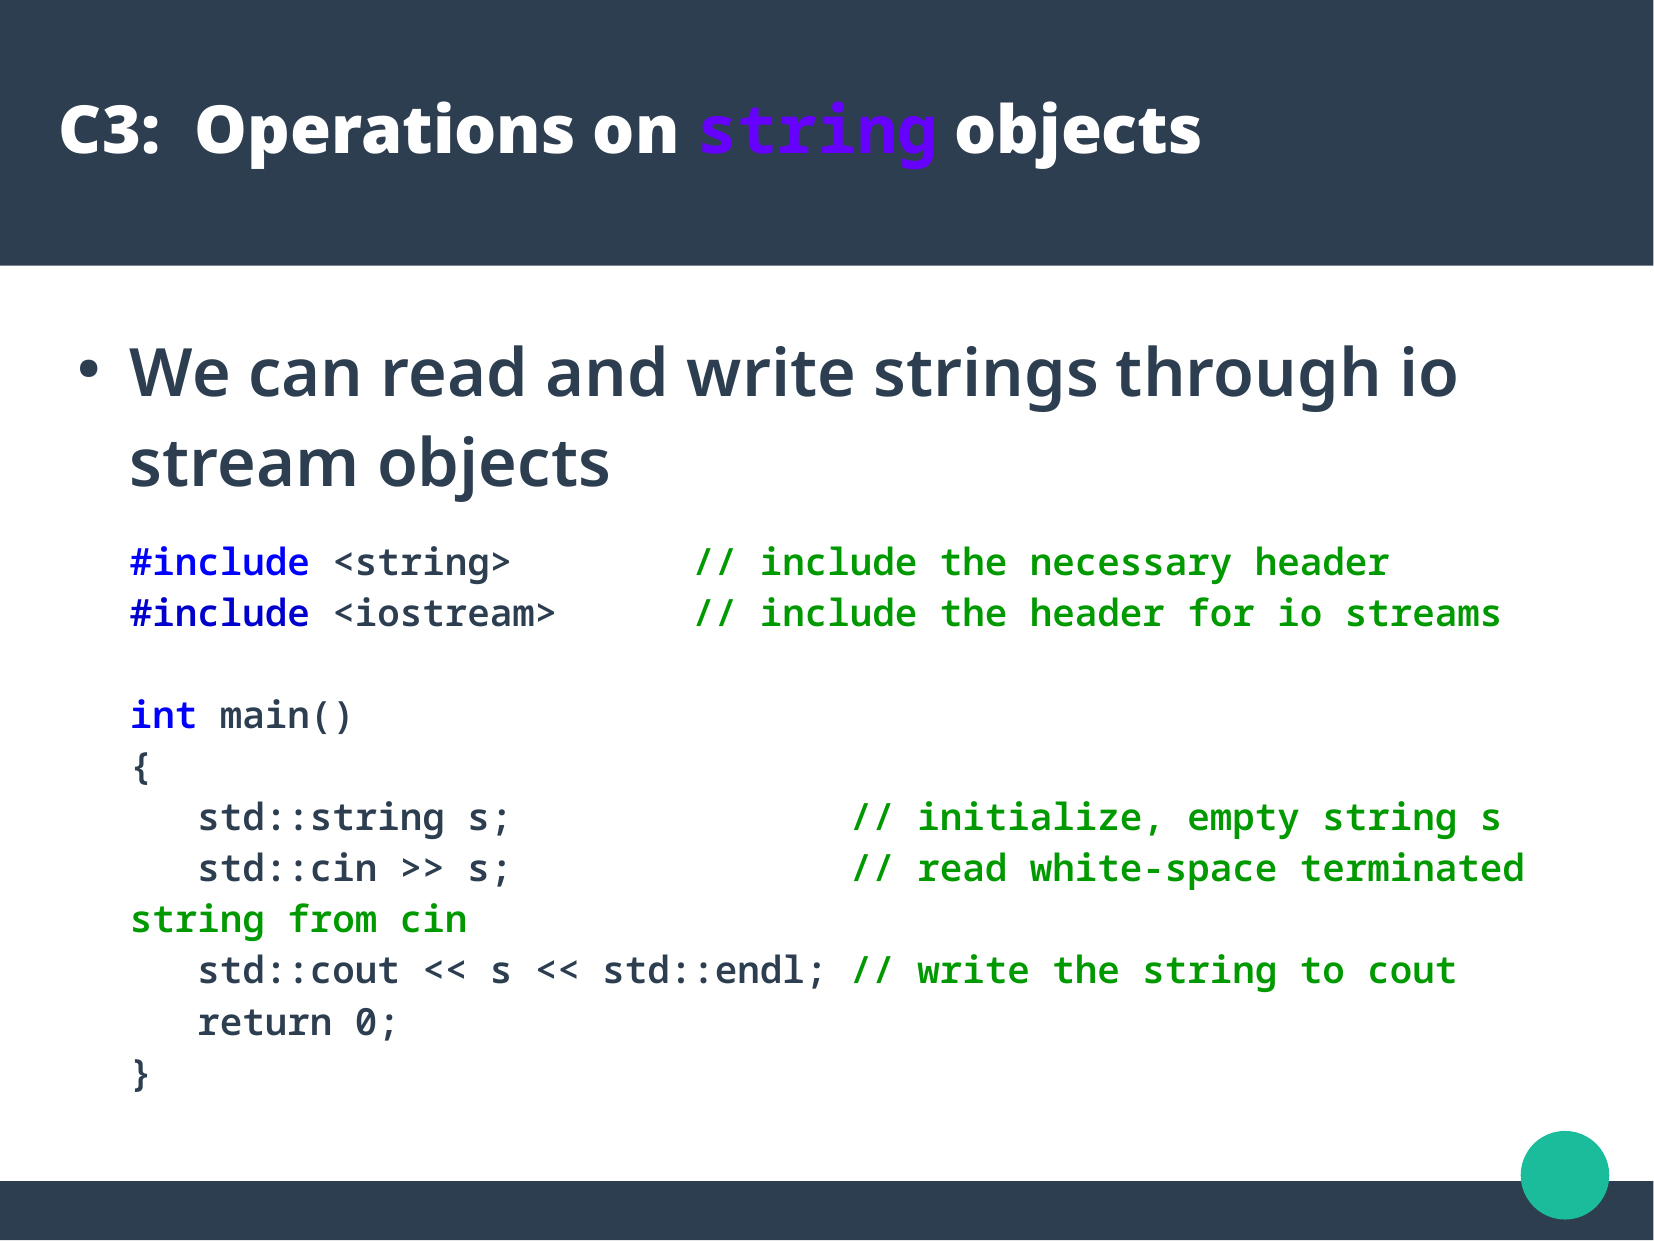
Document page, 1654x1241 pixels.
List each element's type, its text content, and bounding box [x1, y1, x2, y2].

title C3: Operations on string objects [59, 49, 1595, 207]
list We can read and write strings through io stream objects #include <string> // include the necessary header #include <iostream> // include the header for io streams int main() { std::string s; // initialize, empty string s std::cin >> s; // read white-space terminated string from cin std::cout << s << std::endl; // write the string to cout return 0; } [59, 324, 1595, 1152]
